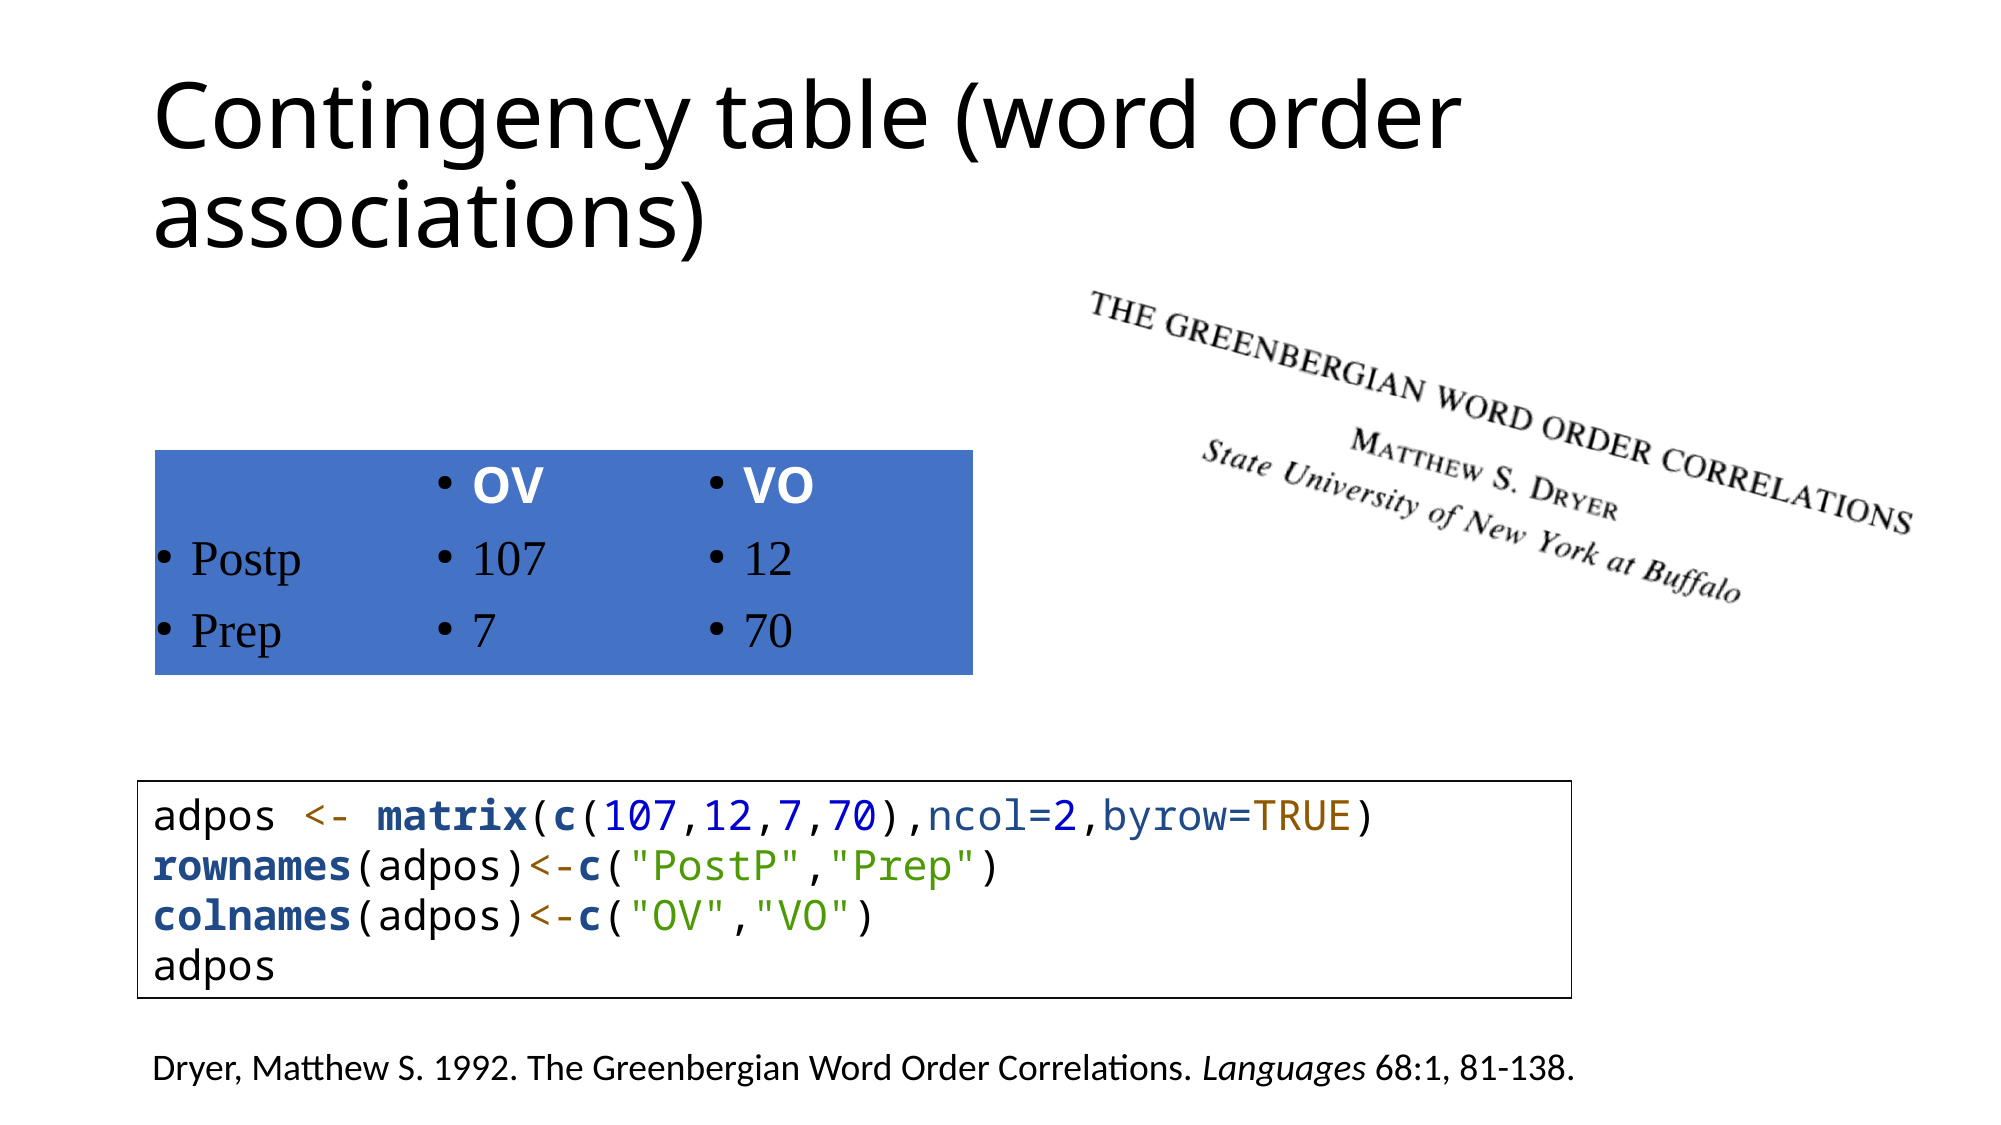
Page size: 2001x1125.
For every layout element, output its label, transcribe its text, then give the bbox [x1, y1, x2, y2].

table_header OV [436, 450, 708, 531]
table_cell Prep [155, 603, 436, 675]
text_box Dryer, Matthew S. 1992. The Greenbergian Word Order Correlations. Languages 68:1, 81-138. [137, 1035, 1753, 1097]
title Contingency table (word order associations) [137, 59, 1863, 278]
table_cell Postp [155, 531, 436, 603]
table_cell 107 [436, 531, 708, 603]
table_cell 12 [708, 531, 973, 603]
picture [1027, 235, 1958, 665]
table_header VO [708, 450, 973, 531]
table_cell 70 [708, 603, 973, 675]
table_cell 7 [436, 603, 708, 675]
table_header [155, 450, 436, 531]
text_box adpos <- matrix(c(107,12,7,70),ncol=2,byrow=TRUE) rownames(adpos)<-c("PostP","Prep") colnames(adpos)<-c("OV","VO") adpos [137, 781, 1572, 999]
